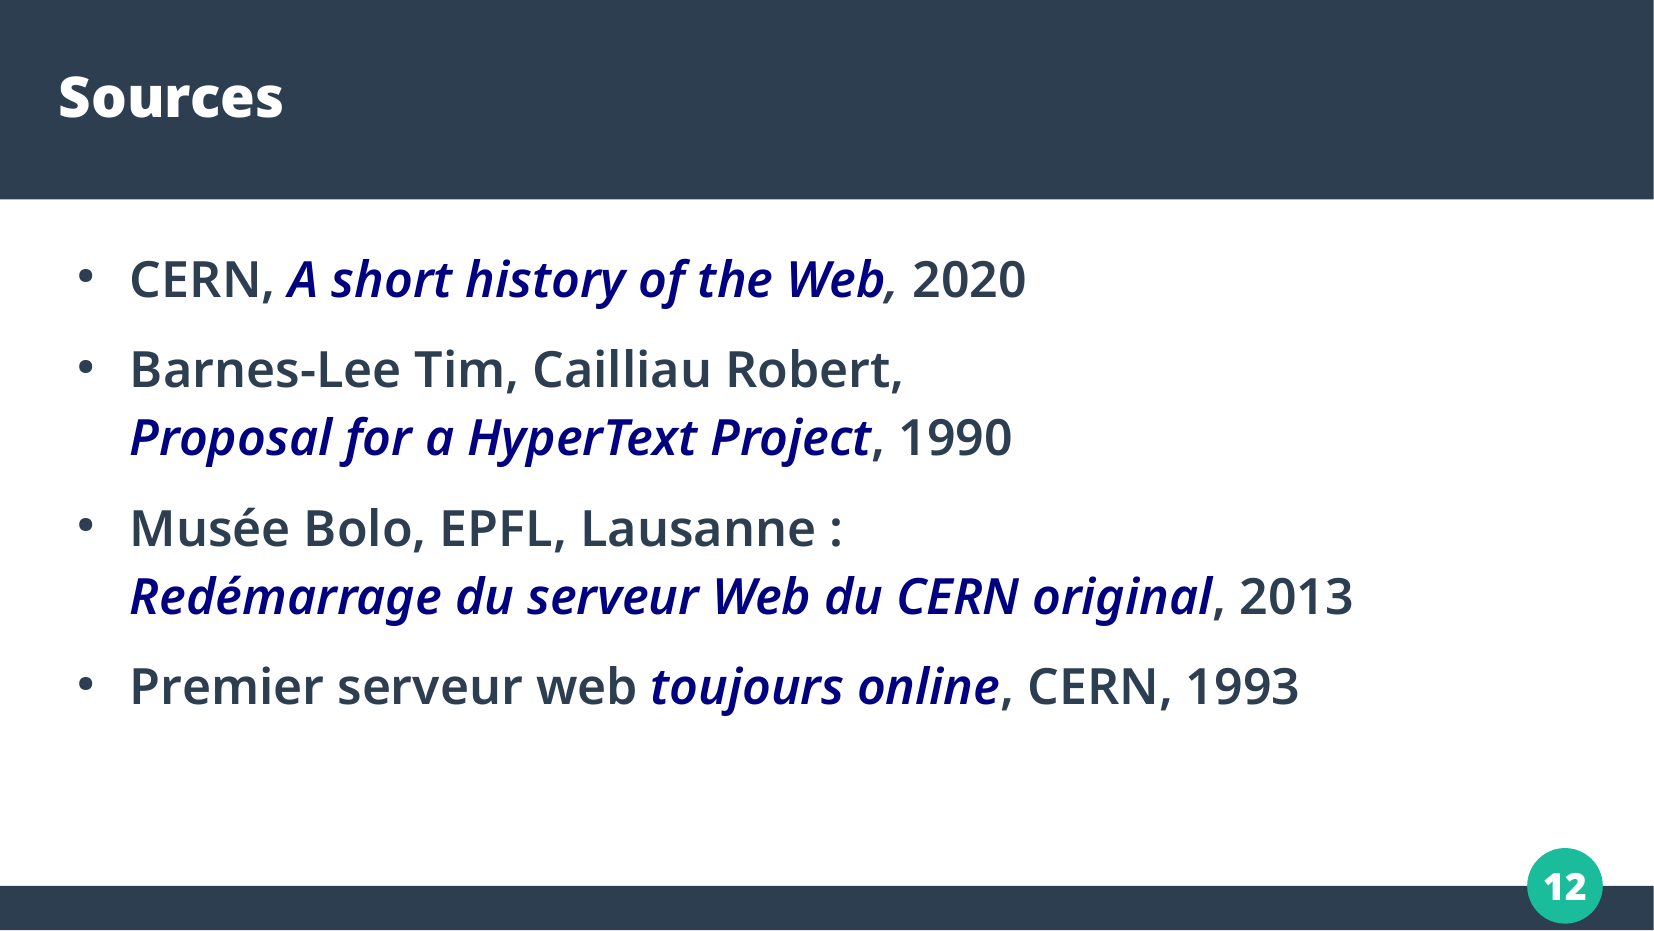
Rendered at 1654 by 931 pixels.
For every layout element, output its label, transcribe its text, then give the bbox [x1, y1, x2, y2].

list CERN, A short history of the Web, 2020 Barnes-Lee Tim, Cailliau Robert, Proposal for a HyperText Project, 1990 Musée Bolo, EPFL, Lausanne : Redémarrage du serveur Web du CERN original, 2013 Premier serveur web toujours online, CERN, 1993 [59, 243, 1595, 864]
title Sources [59, 37, 1595, 155]
